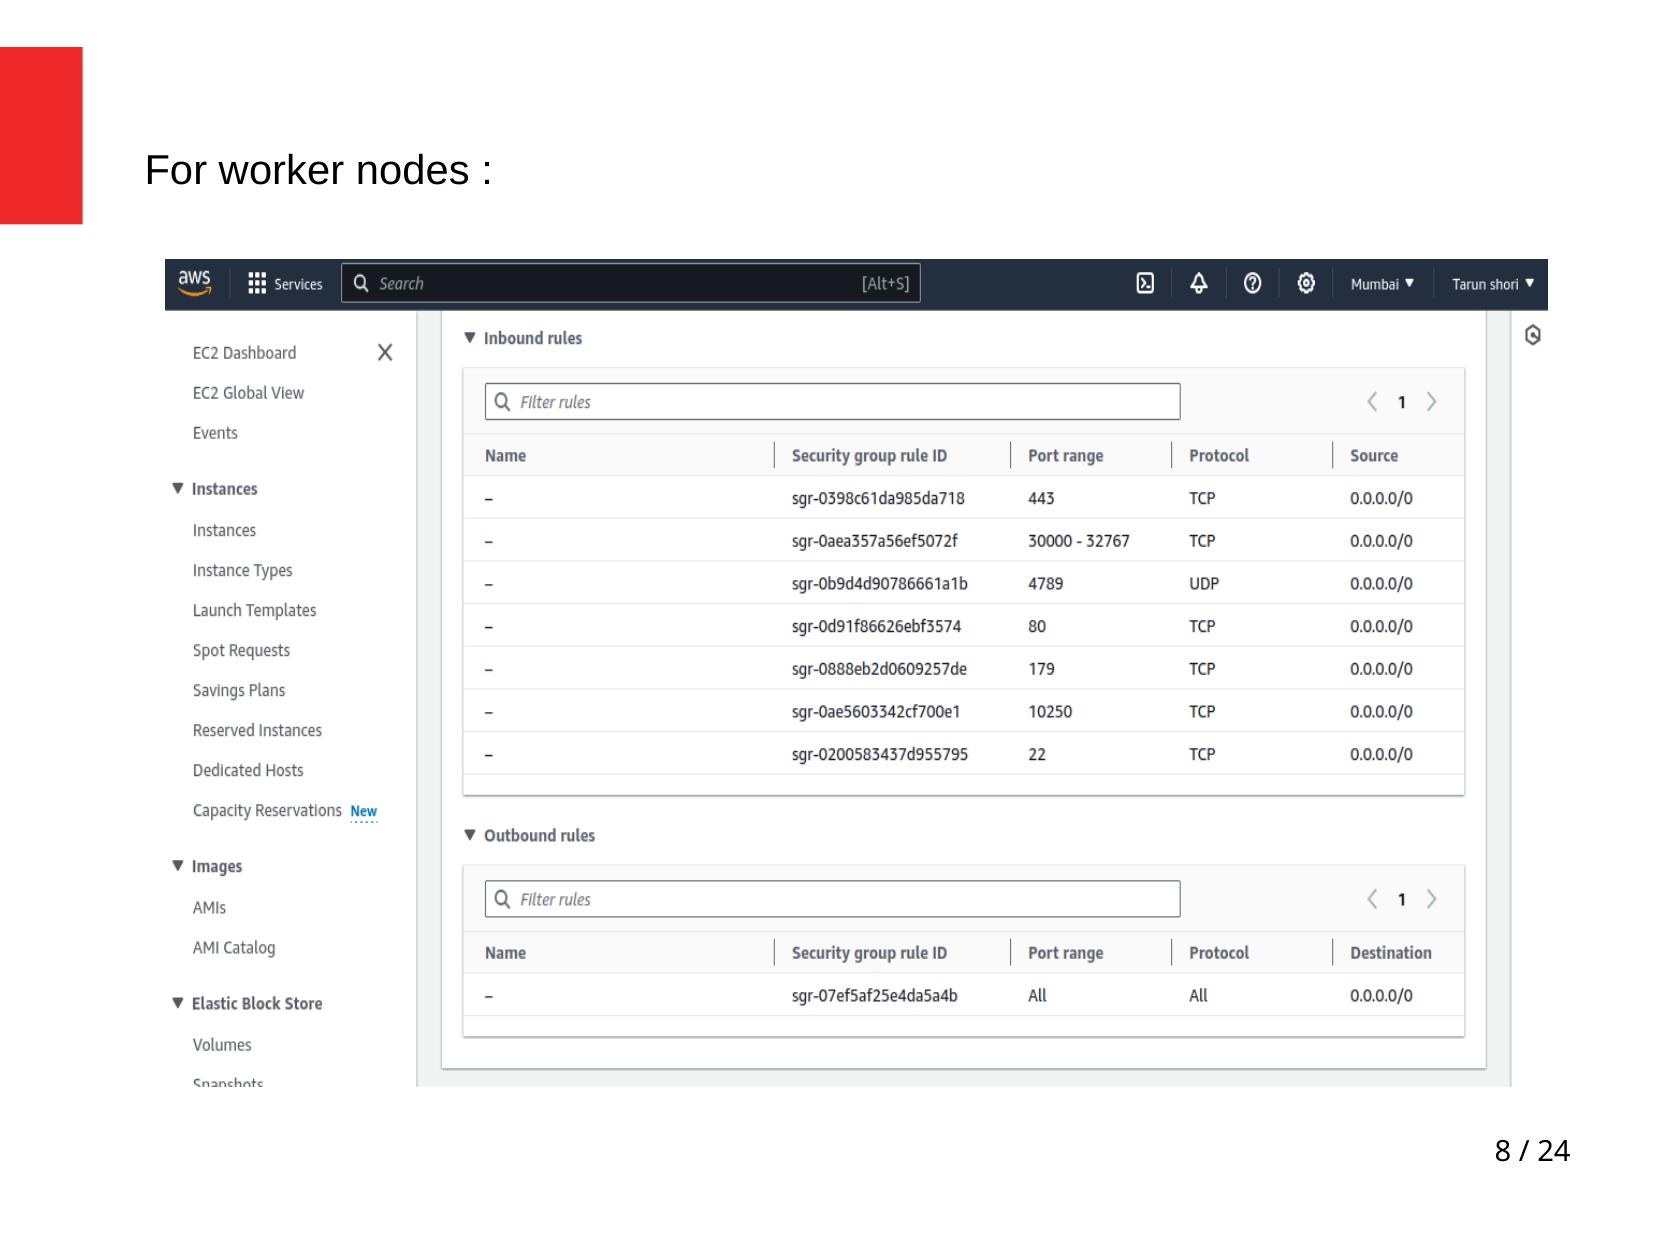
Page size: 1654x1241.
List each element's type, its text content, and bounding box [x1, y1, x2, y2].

picture [165, 259, 1548, 1087]
text_box For worker nodes : [129, 139, 508, 201]
